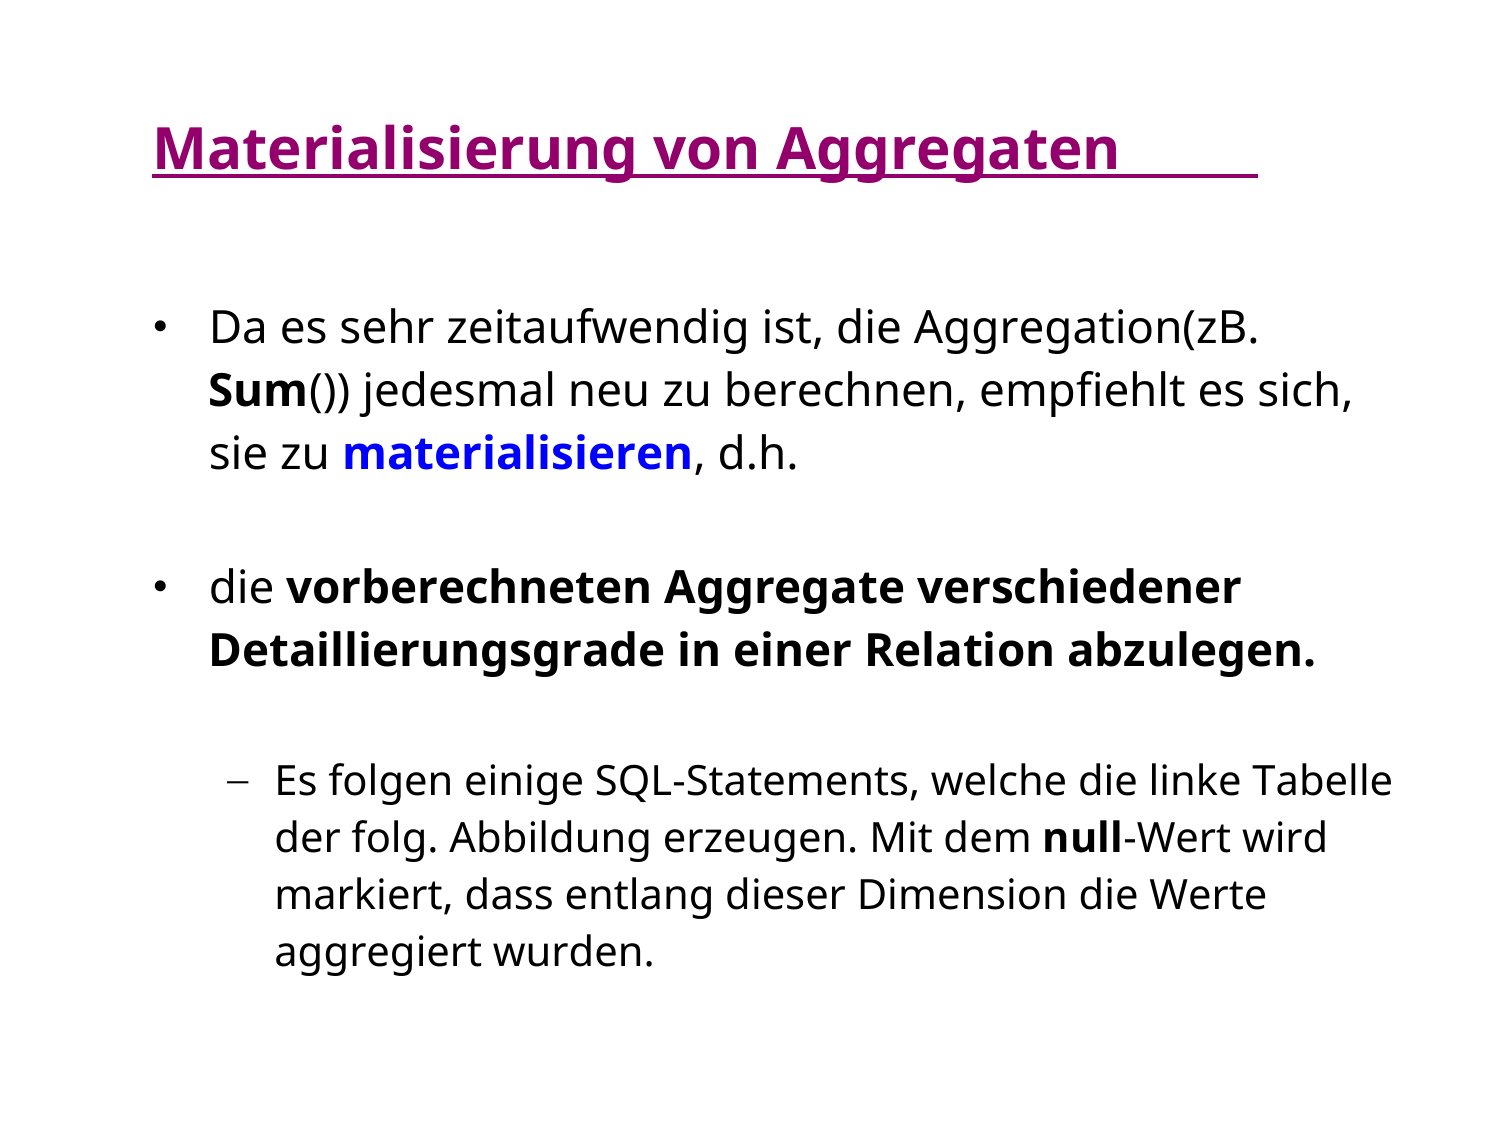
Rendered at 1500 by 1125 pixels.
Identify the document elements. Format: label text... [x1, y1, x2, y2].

list Da es sehr zeitaufwendig ist, die Aggregation(zB. Sum()) jedesmal neu zu berechnen, empfiehlt es sich, sie zu materialisieren, d.h. die vorberechneten Aggregate verschiedener Detaillierungsgrade in einer Relation abzulegen. Es folgen einige SQL-Statements, welche die linke Tabelle der folg. Abbildung erzeugen. Mit dem null-Wert wird markiert, dass entlang dieser Dimension die Werte aggregiert wurden. [137, 287, 1413, 976]
title Materialisierung von Aggregaten [137, 56, 1413, 238]
